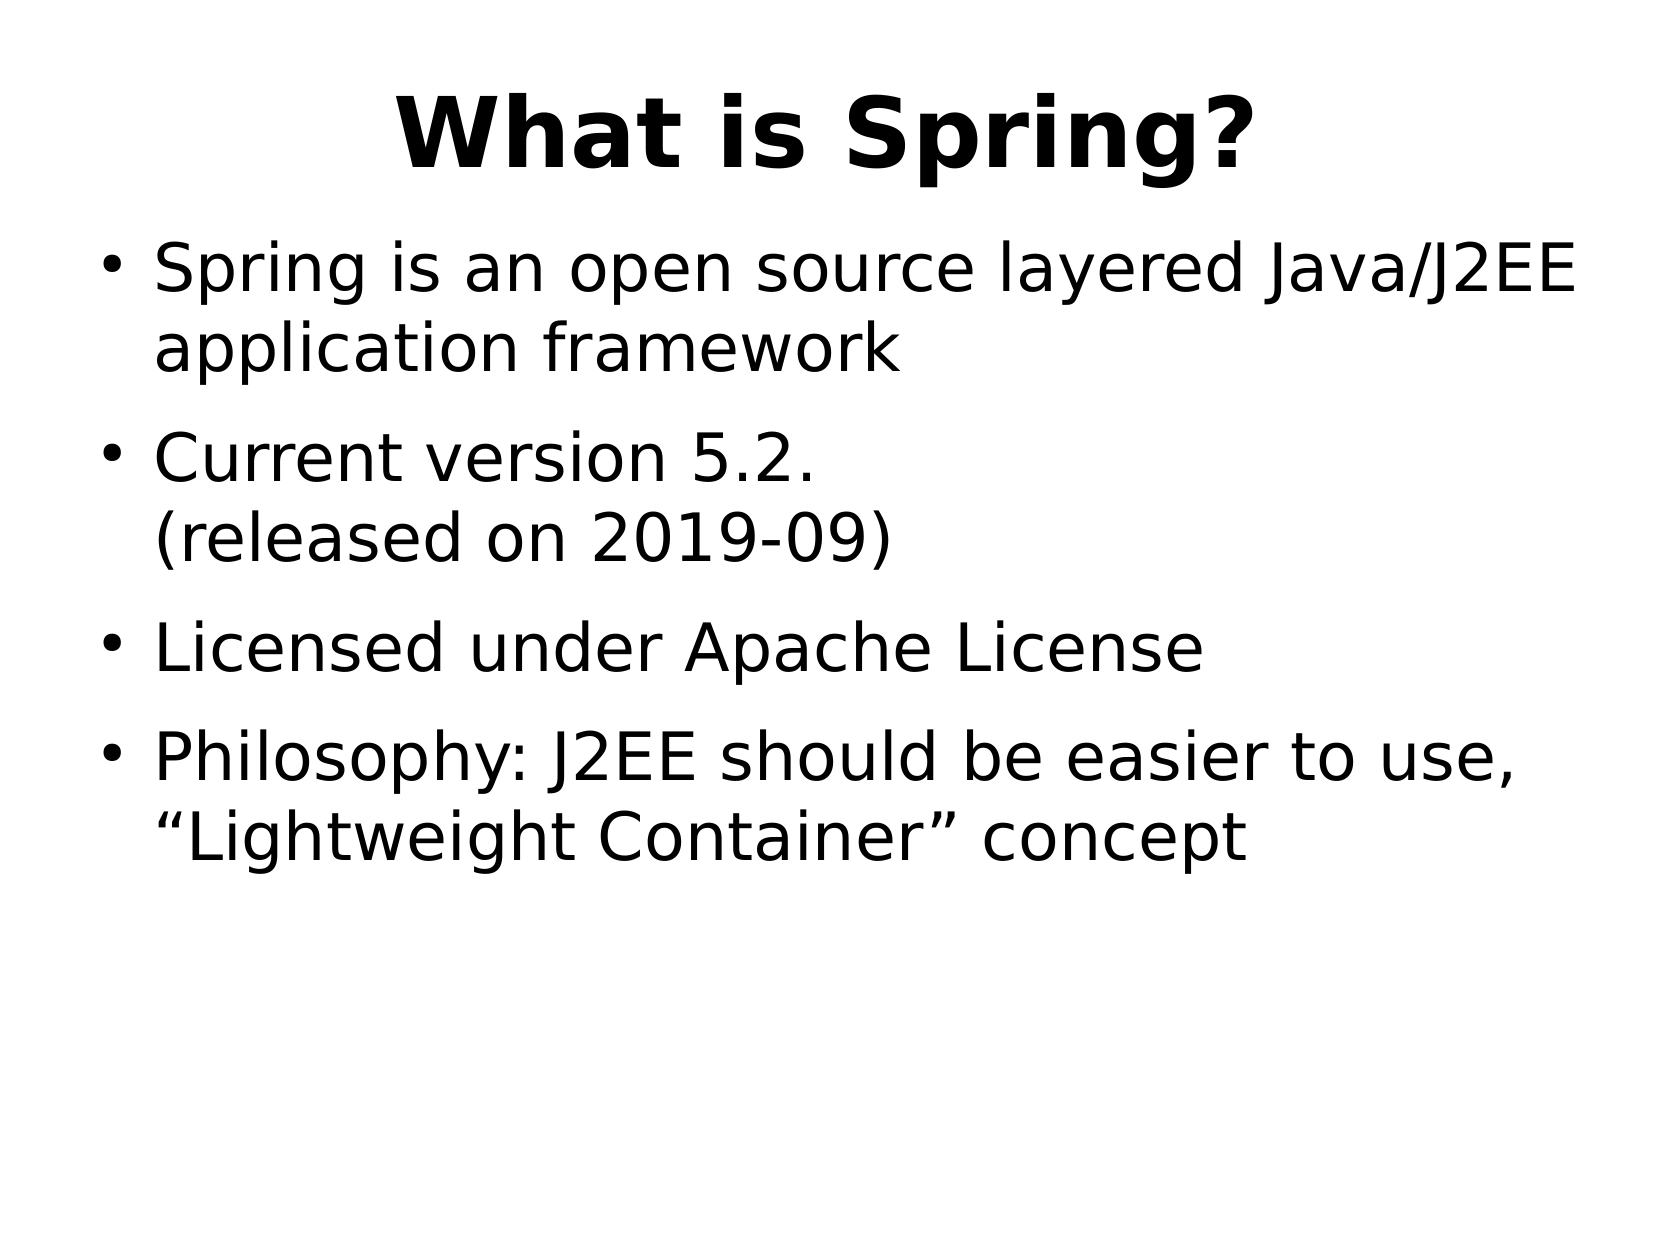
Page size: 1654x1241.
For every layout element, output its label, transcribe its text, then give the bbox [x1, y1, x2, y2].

title What is Spring? [82, 49, 1571, 196]
list Spring is an open source layered Java/J2EE application framework Current version 5.2. (released on 2019-09) Licensed under Apache License Philosophy: J2EE should be easier to use, “Lightweight Container” concept [82, 225, 1607, 1186]
